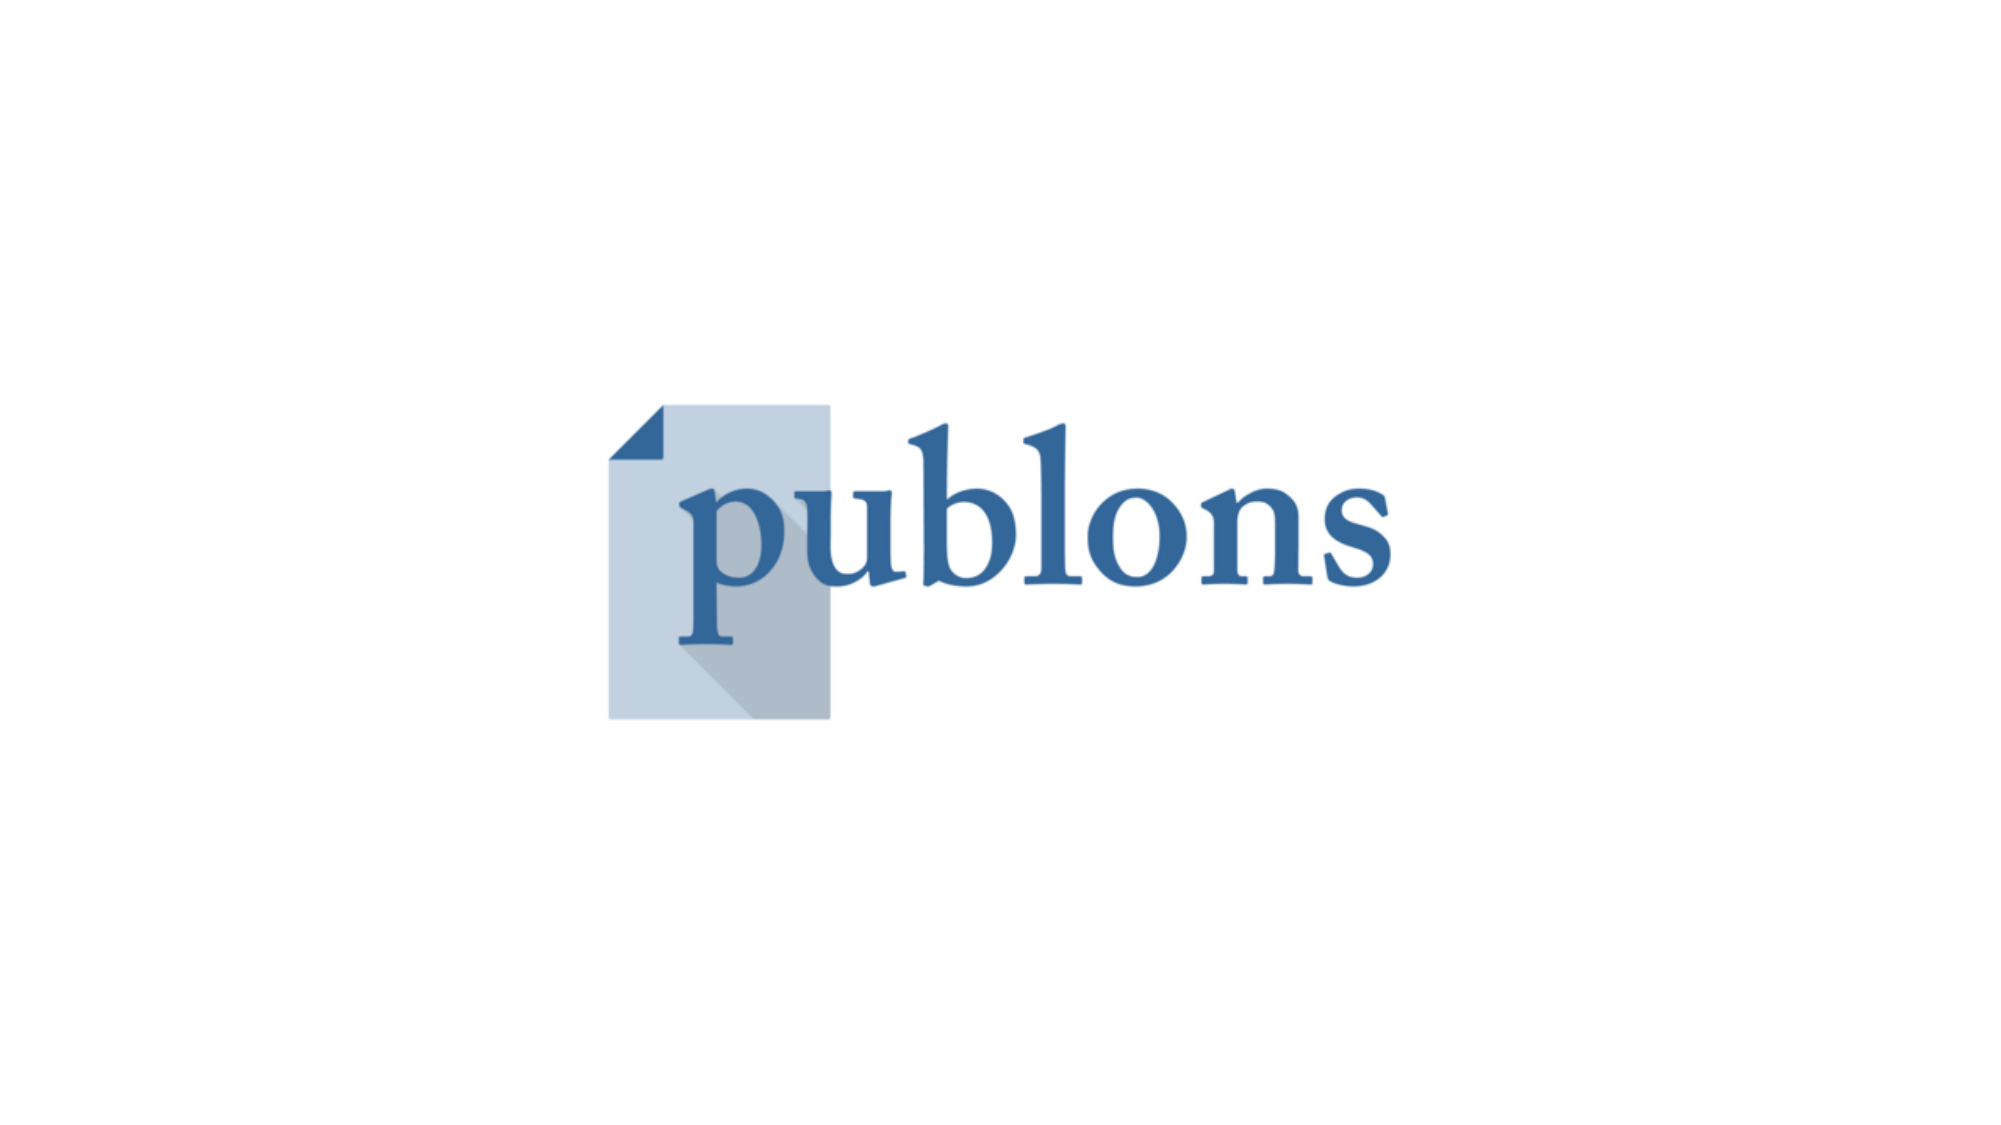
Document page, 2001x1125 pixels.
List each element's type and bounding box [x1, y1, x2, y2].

picture [218, 248, 1782, 877]
